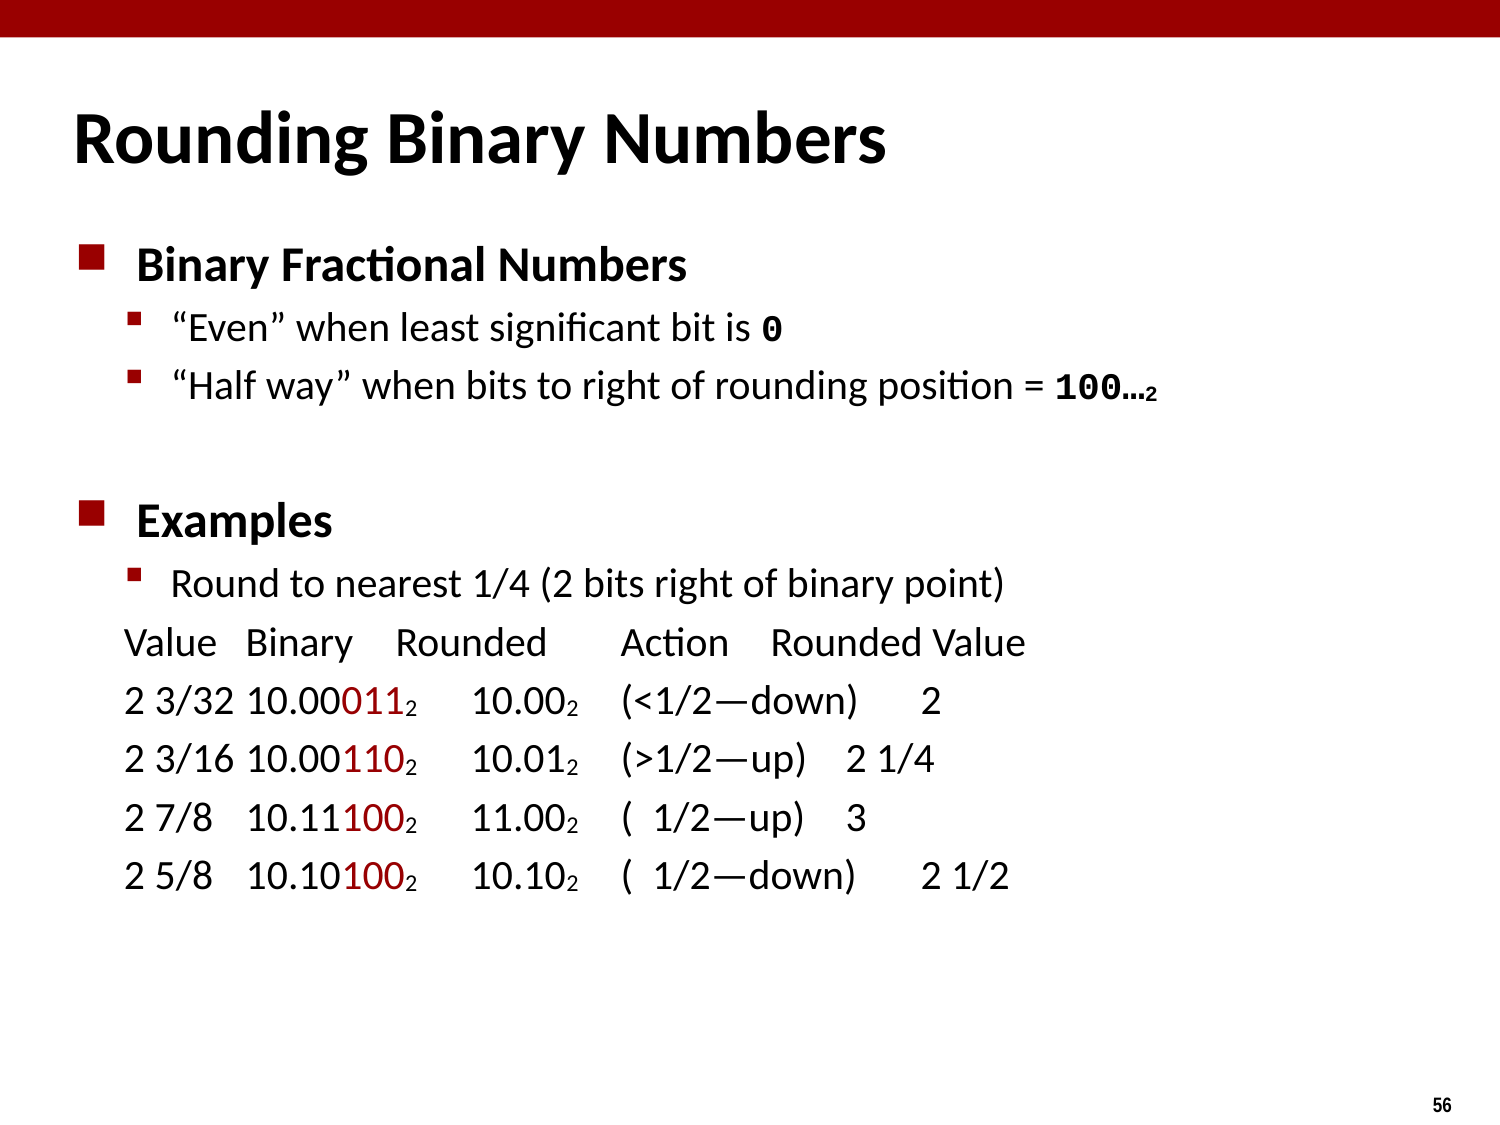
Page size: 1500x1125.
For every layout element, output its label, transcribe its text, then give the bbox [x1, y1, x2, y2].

list Binary Fractional Numbers “Even” when least significant bit is 0 “Half way” when bits to right of rounding position = 100…2 Examples Round to nearest 1/4 (2 bits right of binary point) Value Binary Rounded Action Rounded Value 2 3/32 10.000112 10.002 (<1/2—down) 2 2 3/16 10.001102 10.012 (>1/2—up) 2 1/4 2 7/8 10.111002 11.002 ( 1/2—up) 3 2 5/8 10.101002 10.102 ( 1/2—down) 2 1/2 [65, 223, 1361, 1040]
title Rounding Binary Numbers [58, 71, 1304, 197]
